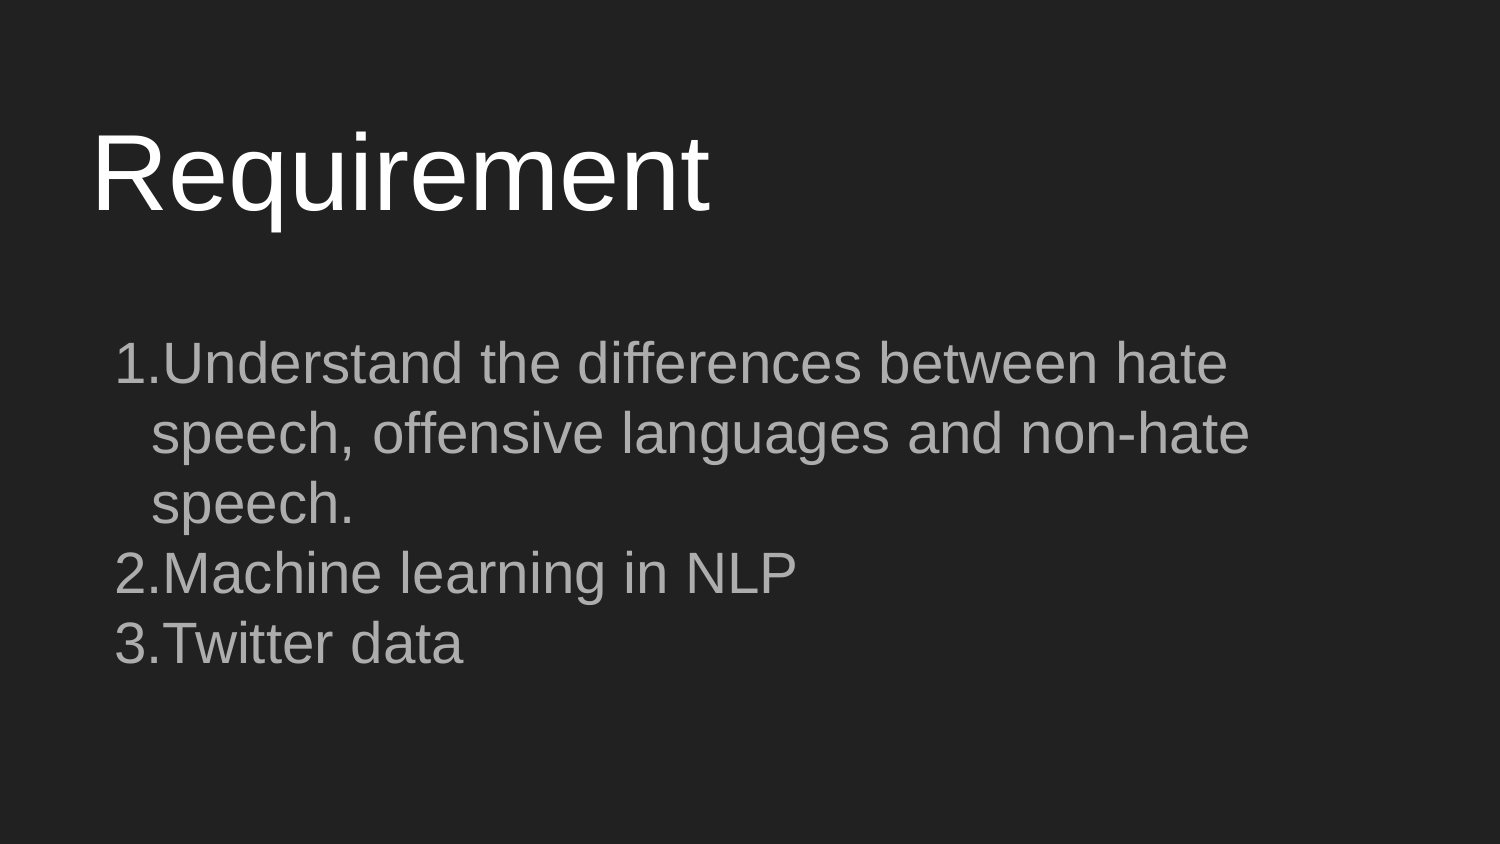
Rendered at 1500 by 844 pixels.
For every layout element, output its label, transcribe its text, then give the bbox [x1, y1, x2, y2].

title Requirement [75, 94, 1425, 248]
subtitle Understand the differences between hate speech, offensive languages and non-hate speech. Machine learning in NLP Twitter data [61, 310, 1411, 829]
